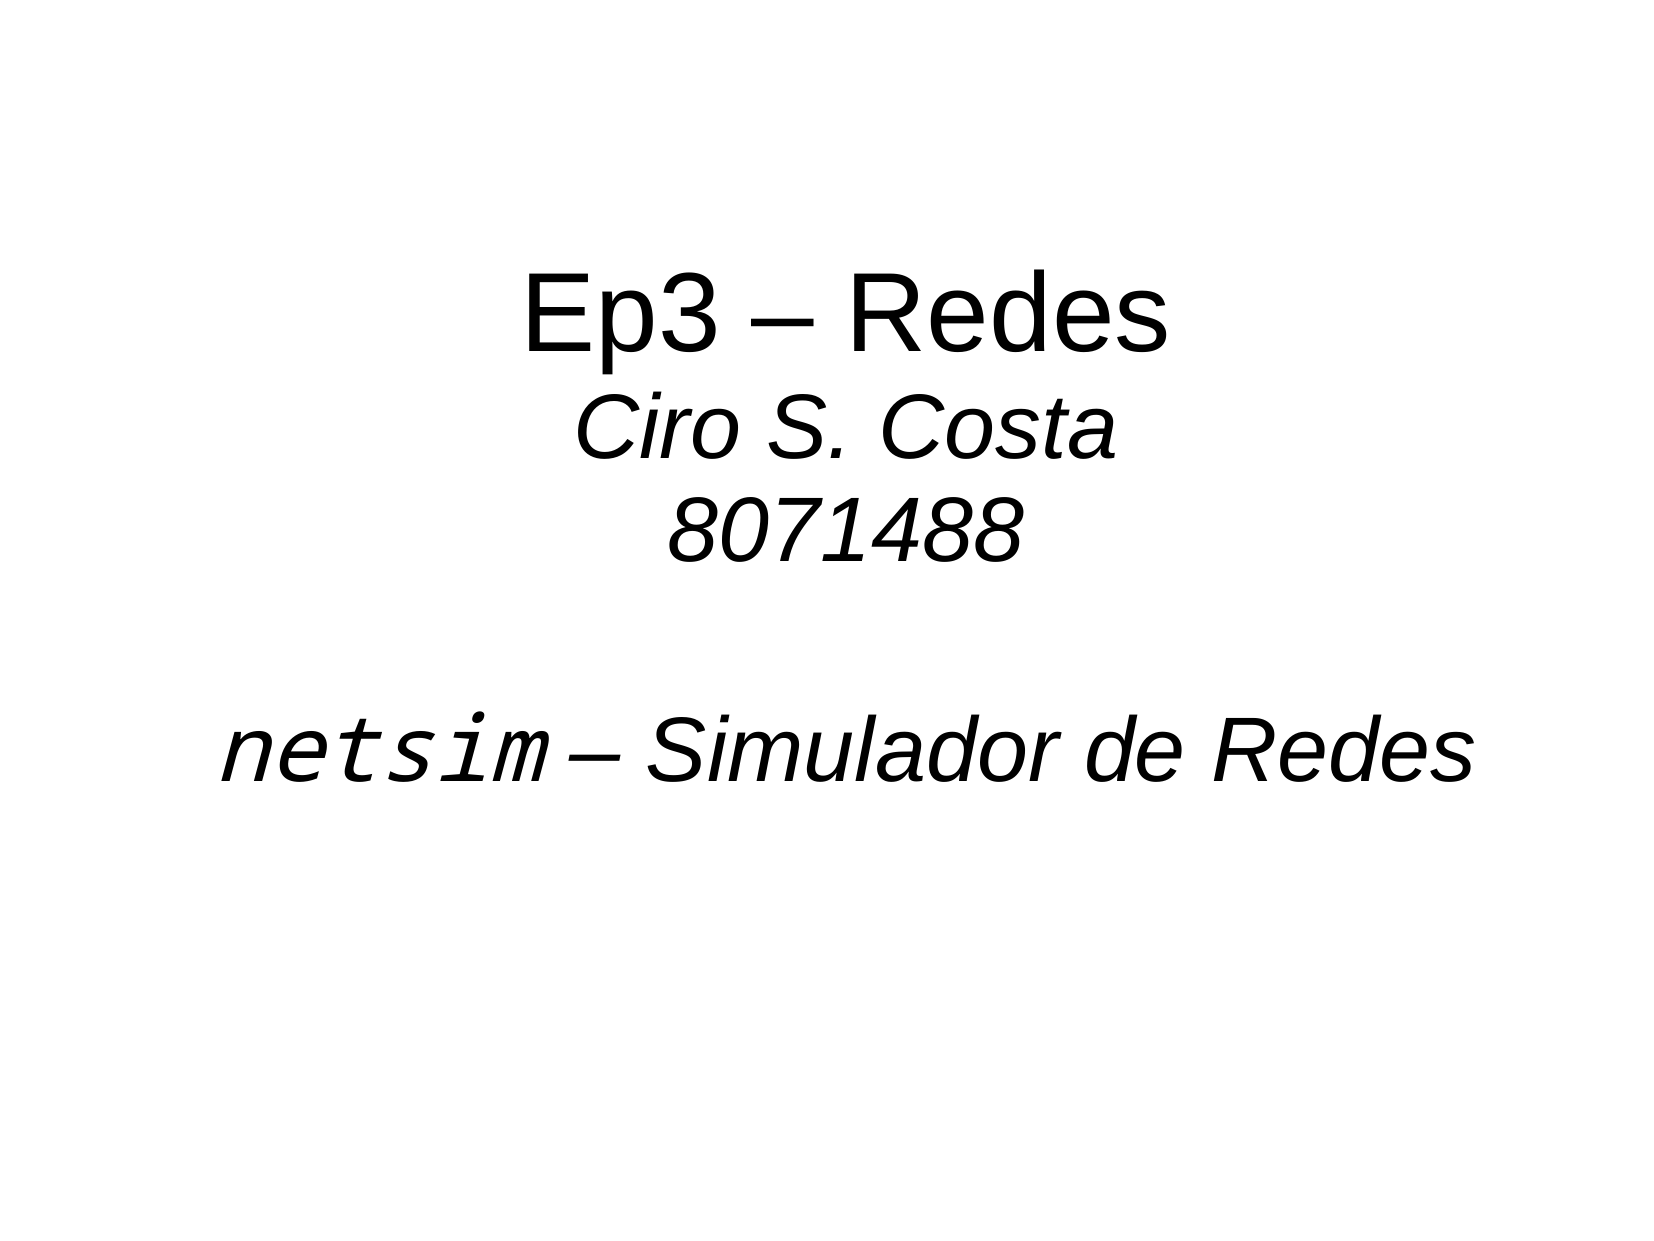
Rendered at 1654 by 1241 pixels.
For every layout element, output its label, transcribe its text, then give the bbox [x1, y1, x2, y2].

title Ep3 – Redes Ciro S. Costa 8071488 netsim – Simulador de Redes [101, 259, 1591, 799]
